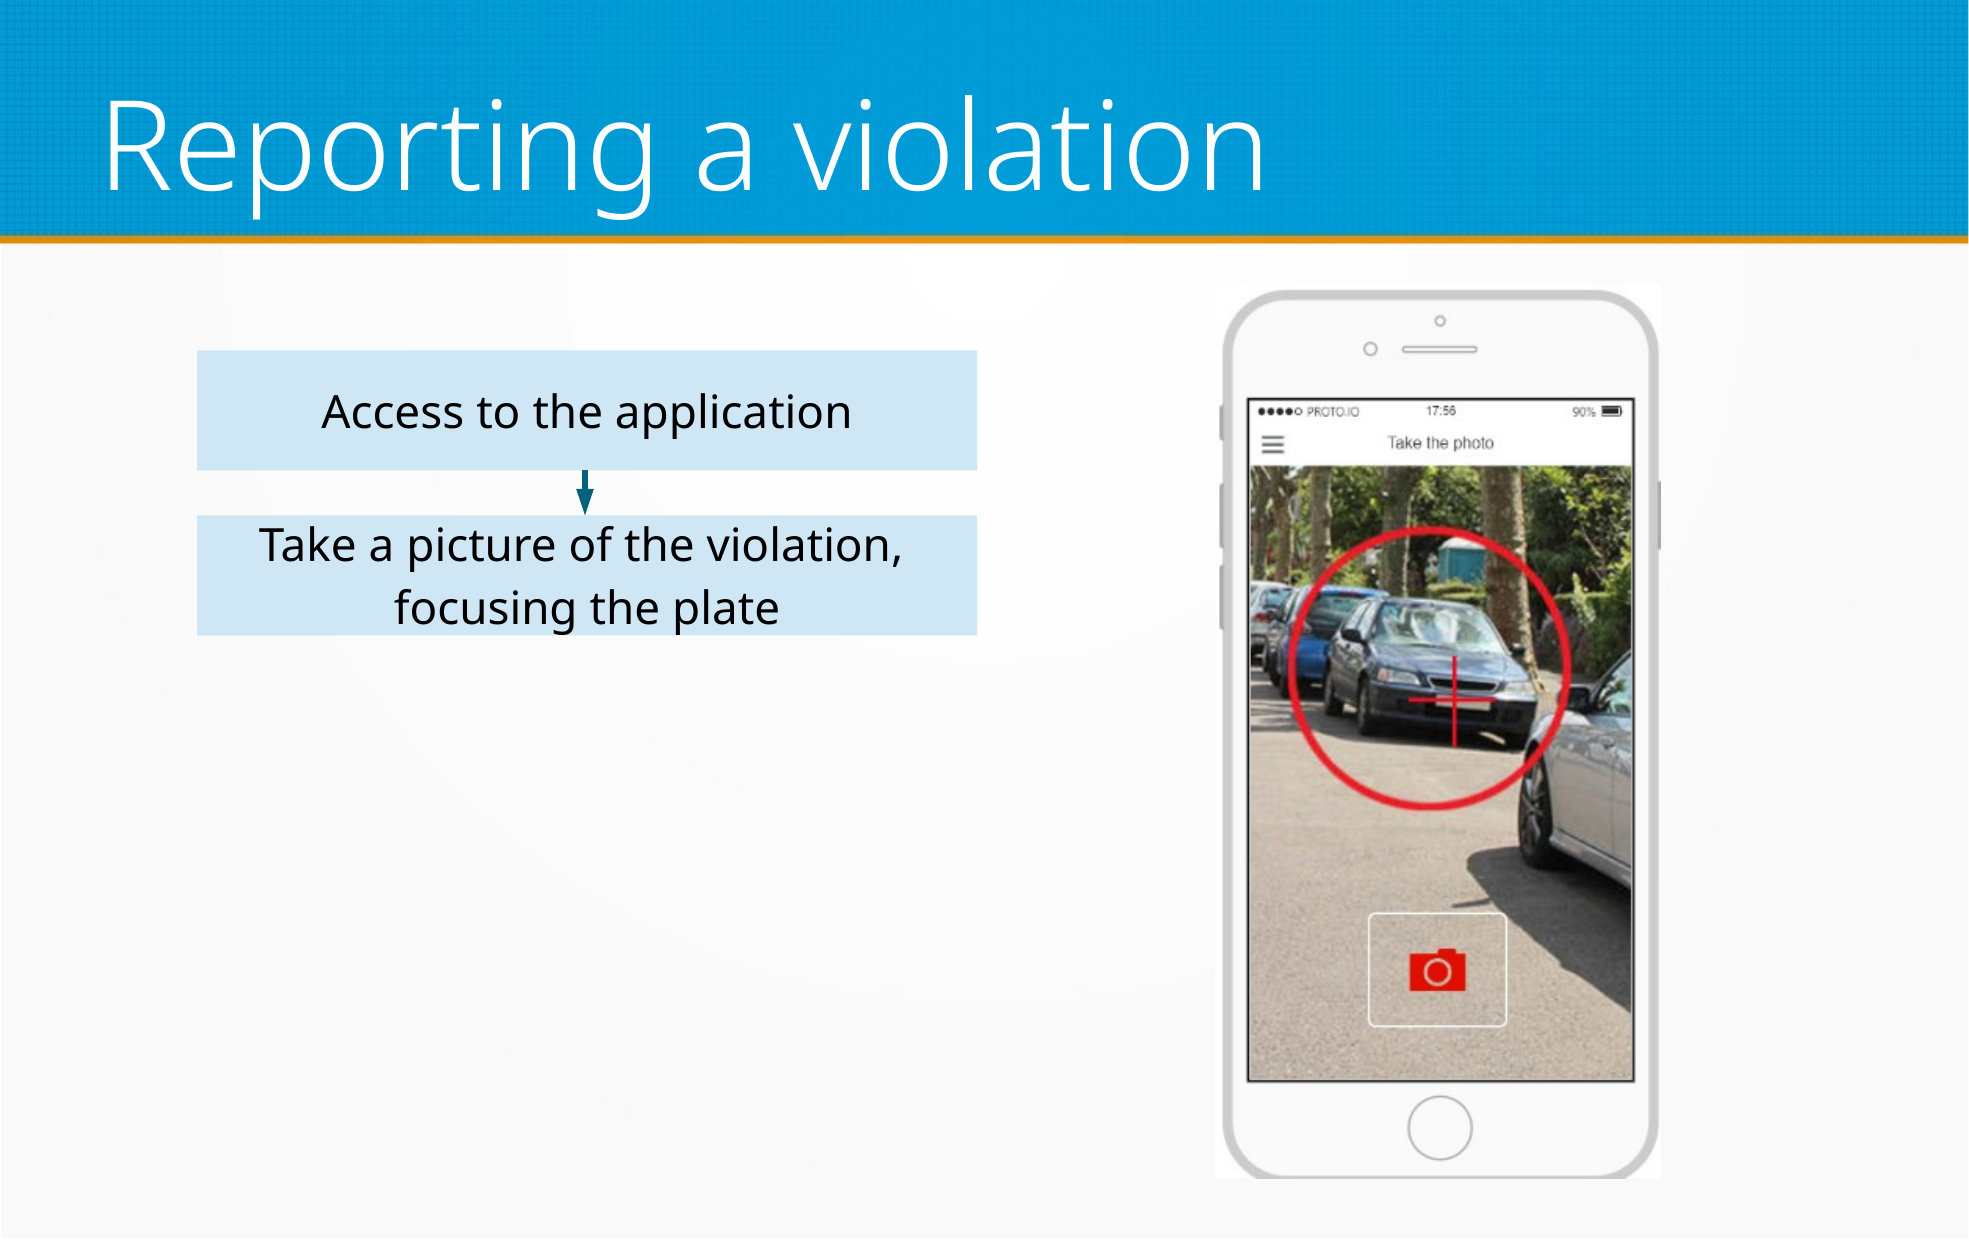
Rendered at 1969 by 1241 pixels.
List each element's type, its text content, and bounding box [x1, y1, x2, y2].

title Reporting a violation [98, 19, 1870, 227]
text_box Take a picture of the violation, focusing the plate [197, 515, 978, 636]
text_box Access to the application [197, 350, 978, 471]
picture [0, 233, 1969, 1241]
